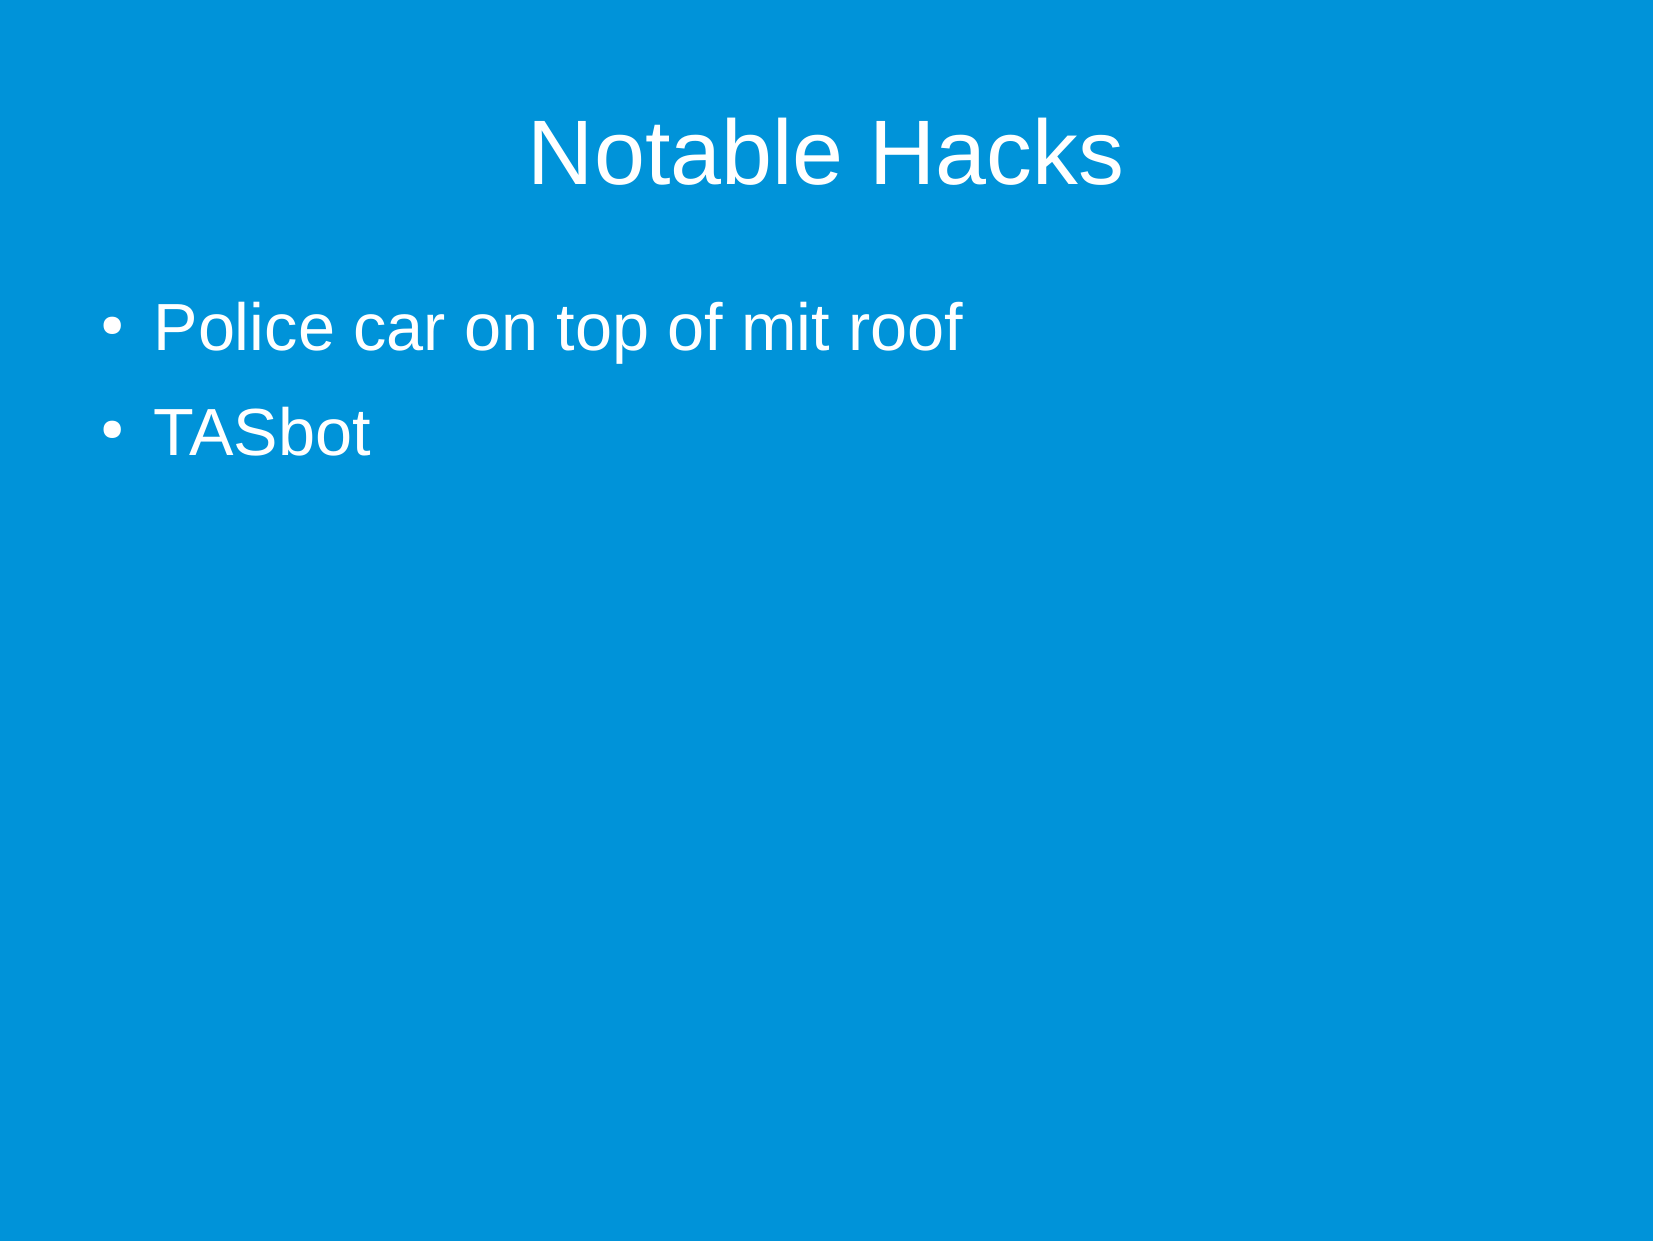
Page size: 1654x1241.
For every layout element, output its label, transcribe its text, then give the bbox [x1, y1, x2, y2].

title Notable Hacks [82, 49, 1571, 257]
list Police car on top of mit roof TASbot [82, 290, 1571, 1010]
